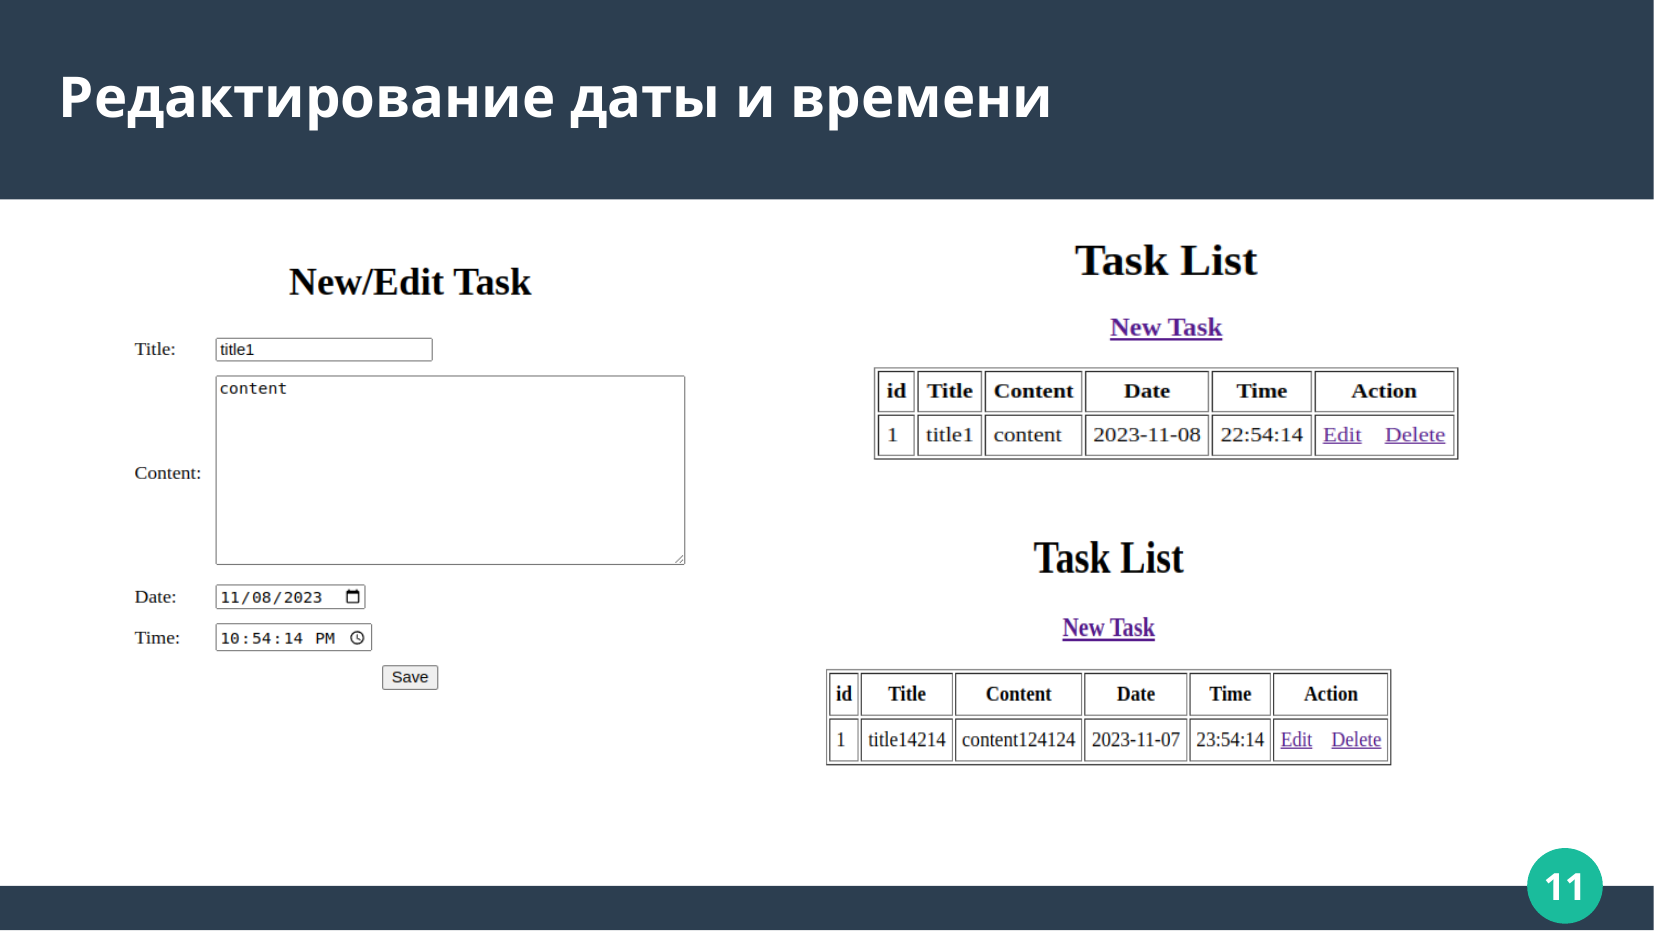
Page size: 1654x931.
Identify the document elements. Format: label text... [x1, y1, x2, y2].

picture [37, 224, 1613, 826]
title Редактирование даты и времени [59, 37, 1595, 155]
